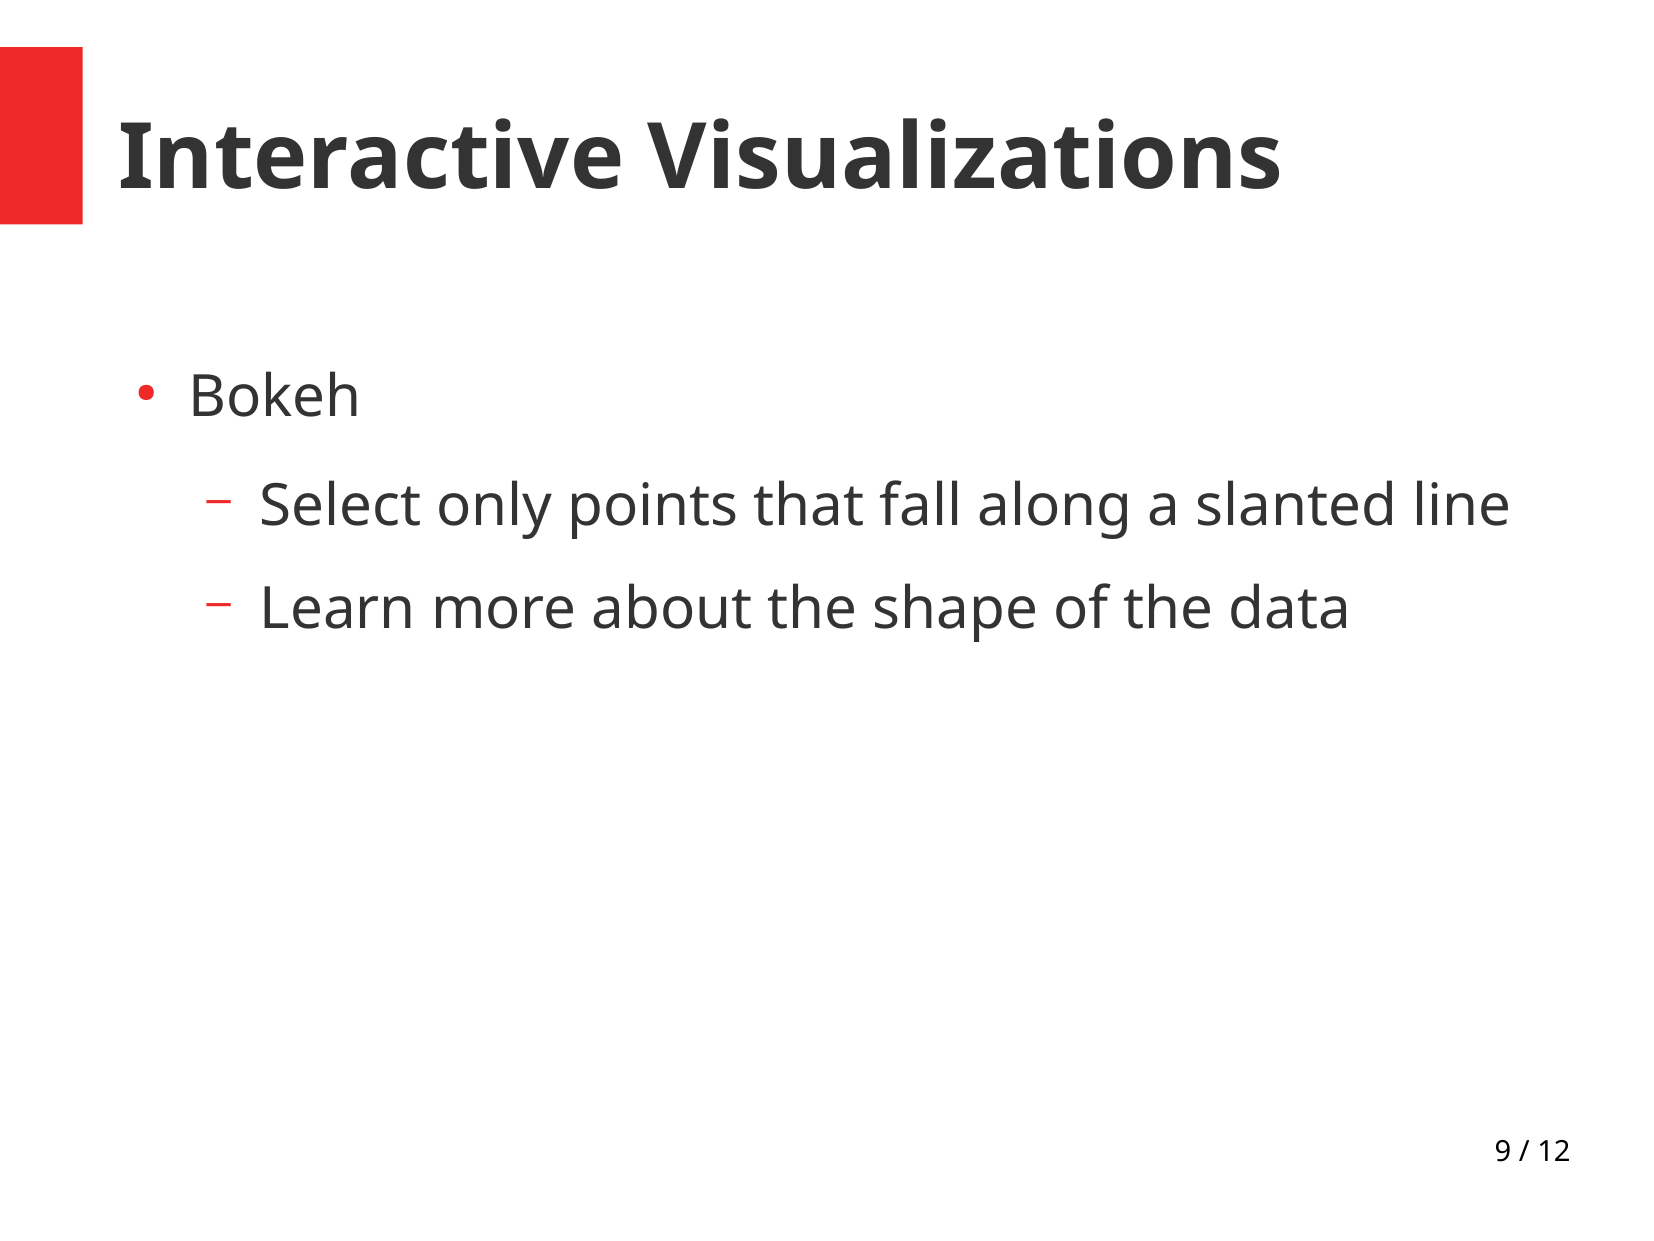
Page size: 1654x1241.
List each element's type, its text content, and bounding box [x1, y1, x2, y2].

title Interactive Visualizations [118, 49, 1571, 257]
list Bokeh Select only points that fall along a slanted line Learn more about the shape of the data [118, 354, 1536, 1074]
